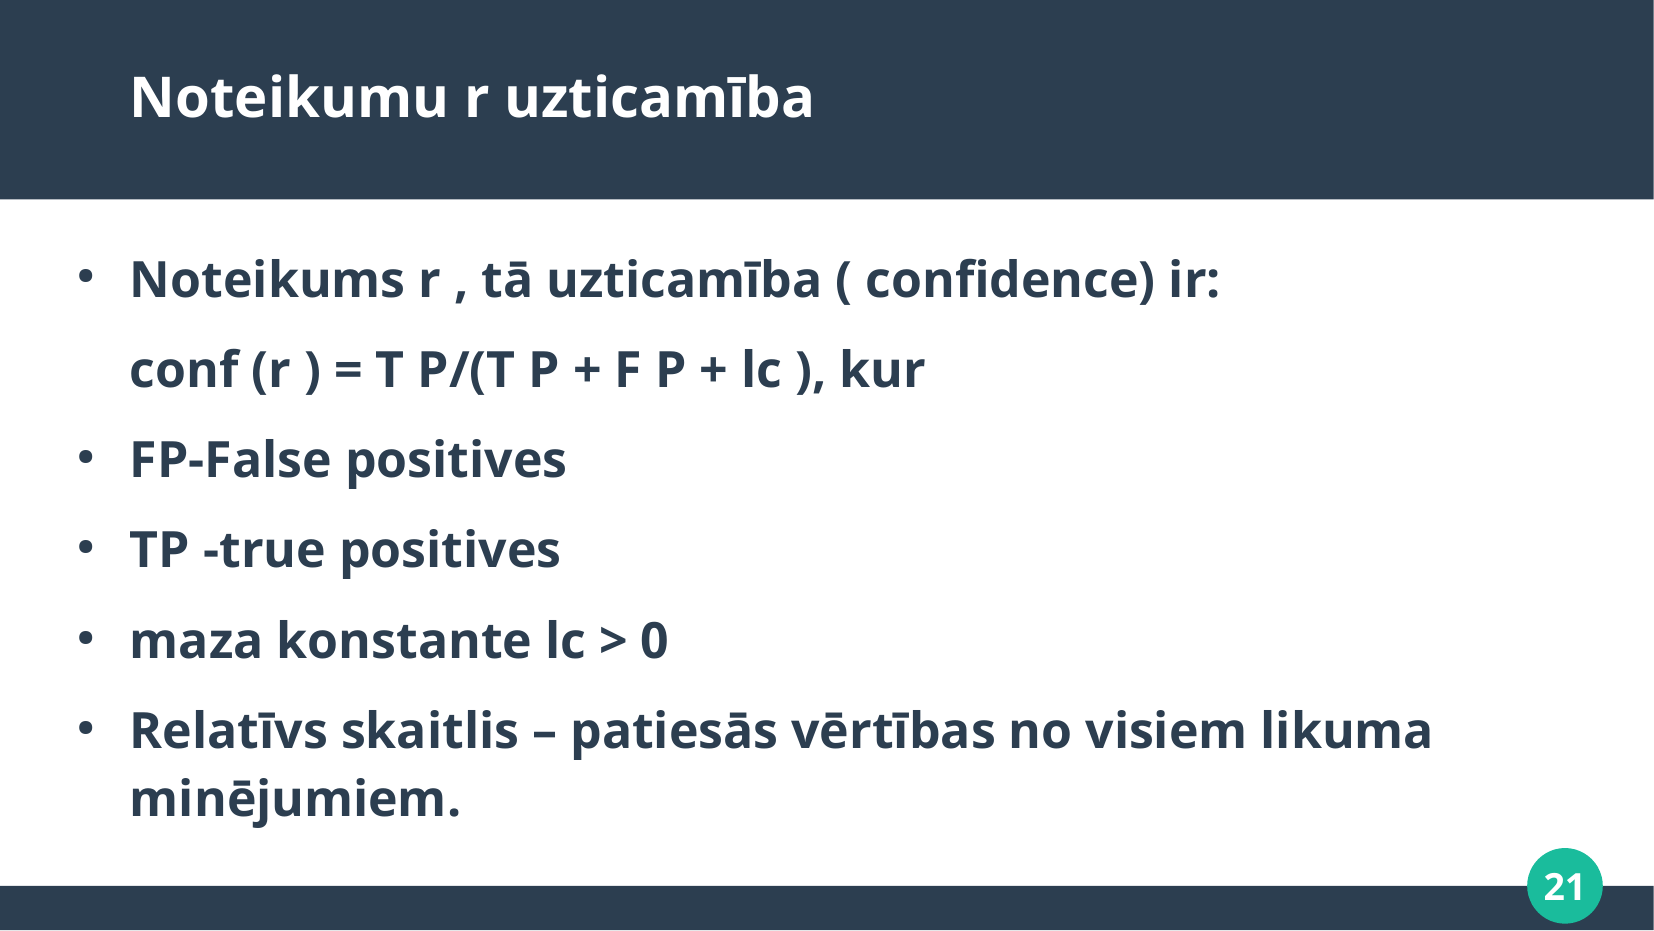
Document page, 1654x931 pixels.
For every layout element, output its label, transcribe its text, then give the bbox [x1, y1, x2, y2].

title Noteikumu r uzticamība [59, 37, 1595, 155]
list Noteikums r , tā uzticamība ( confidence) ir: conf (r ) = T P/(T P + F P + lc ), kur FP-False positives TP -true positives maza konstante lc > 0 Relatīvs skaitlis – patiesās vērtības no visiem likuma minējumiem. [59, 243, 1595, 864]
